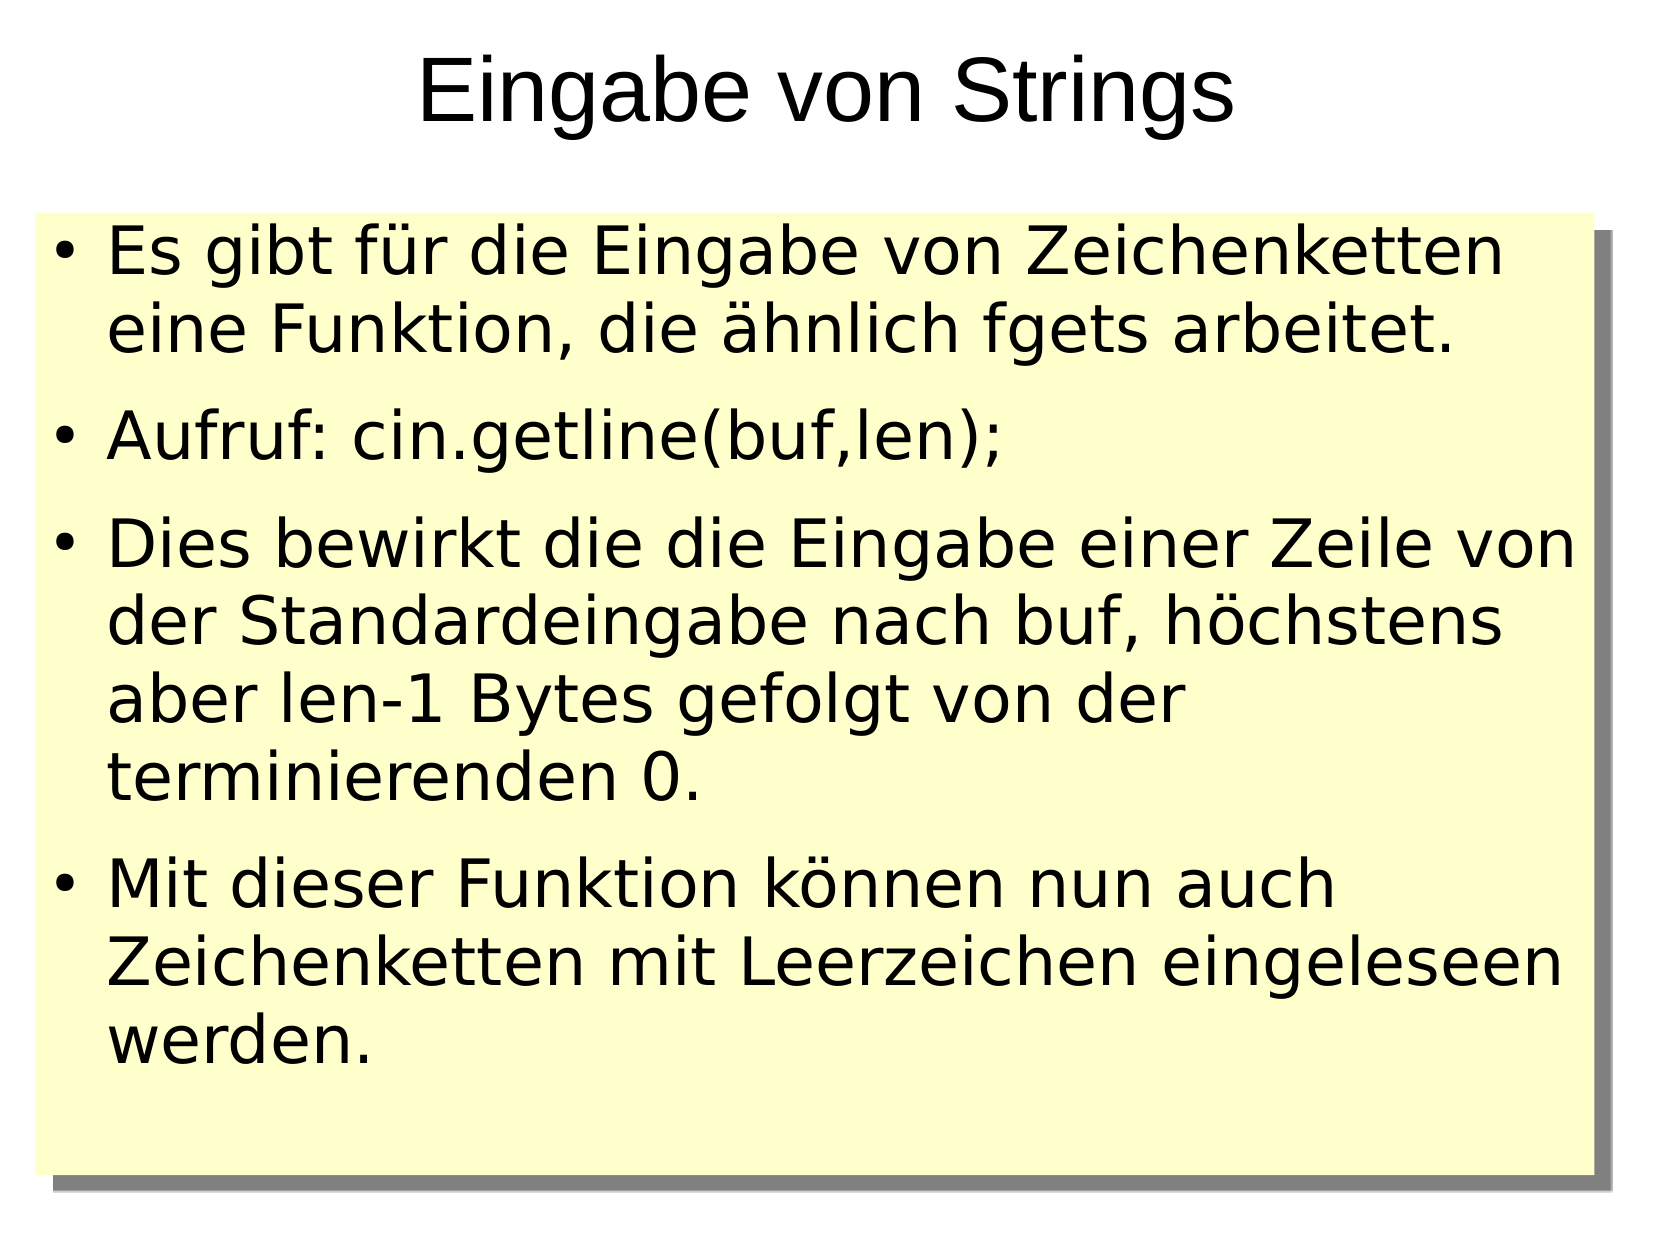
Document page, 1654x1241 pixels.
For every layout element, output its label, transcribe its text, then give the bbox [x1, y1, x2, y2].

title Eingabe von Strings [82, 25, 1571, 154]
list Es gibt für die Eingabe von Zeichenketten eine Funktion, die ähnlich fgets arbeitet. Aufruf: cin.getline(buf,len); Dies bewirkt die die Eingabe einer Zeile von der Standardeingabe nach buf, höchstens aber len-1 Bytes gefolgt von der terminierenden 0. Mit dieser Funktion können nun auch Zeichenketten mit Leerzeichen eingeleseen werden. [35, 212, 1595, 1176]
